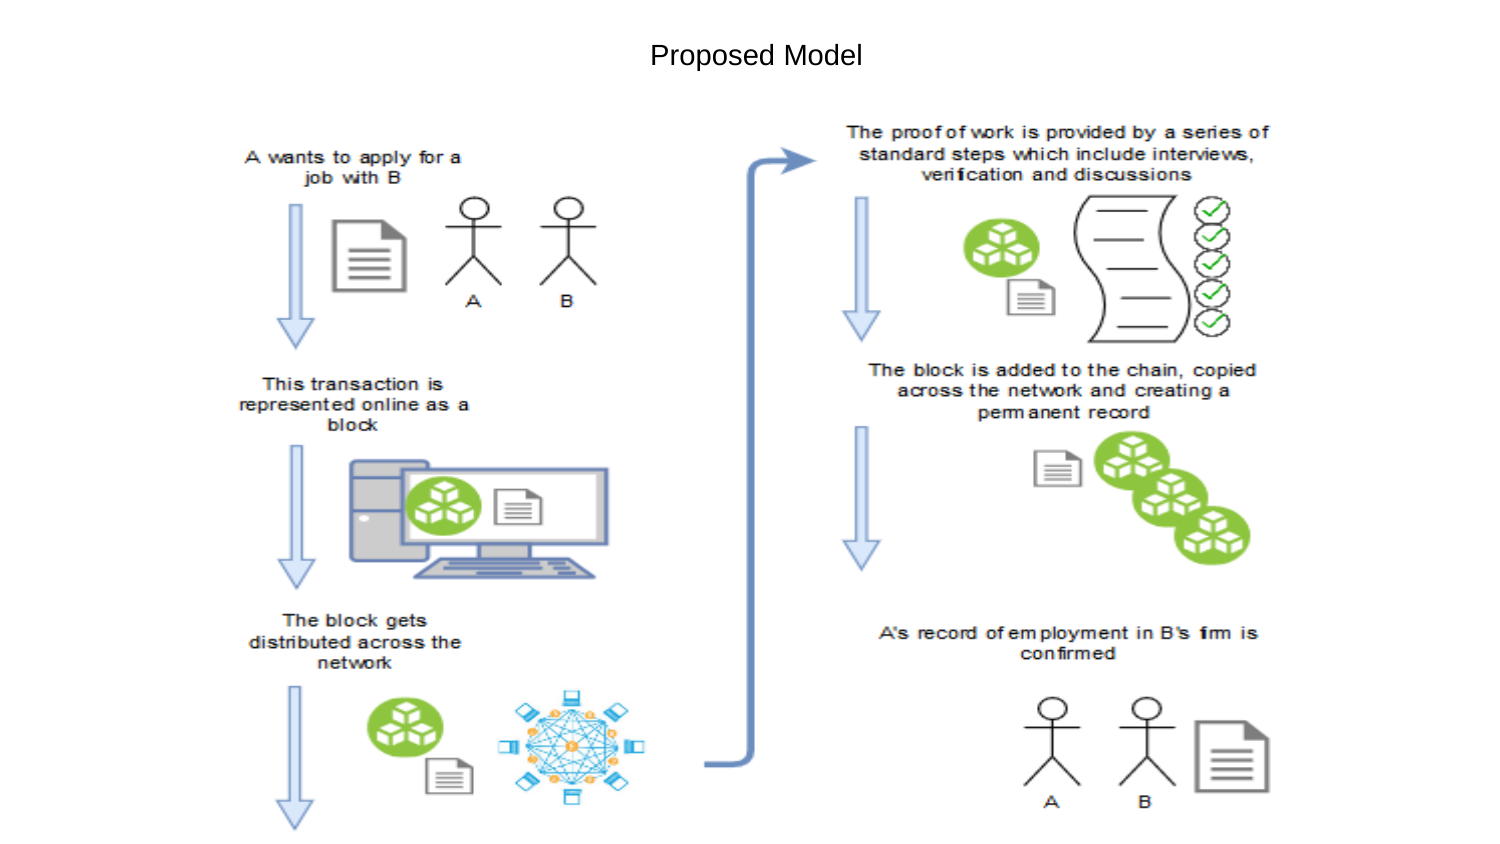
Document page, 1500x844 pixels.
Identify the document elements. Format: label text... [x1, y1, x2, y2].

picture [197, 115, 1317, 838]
title Proposed Model [57, 21, 1456, 116]
